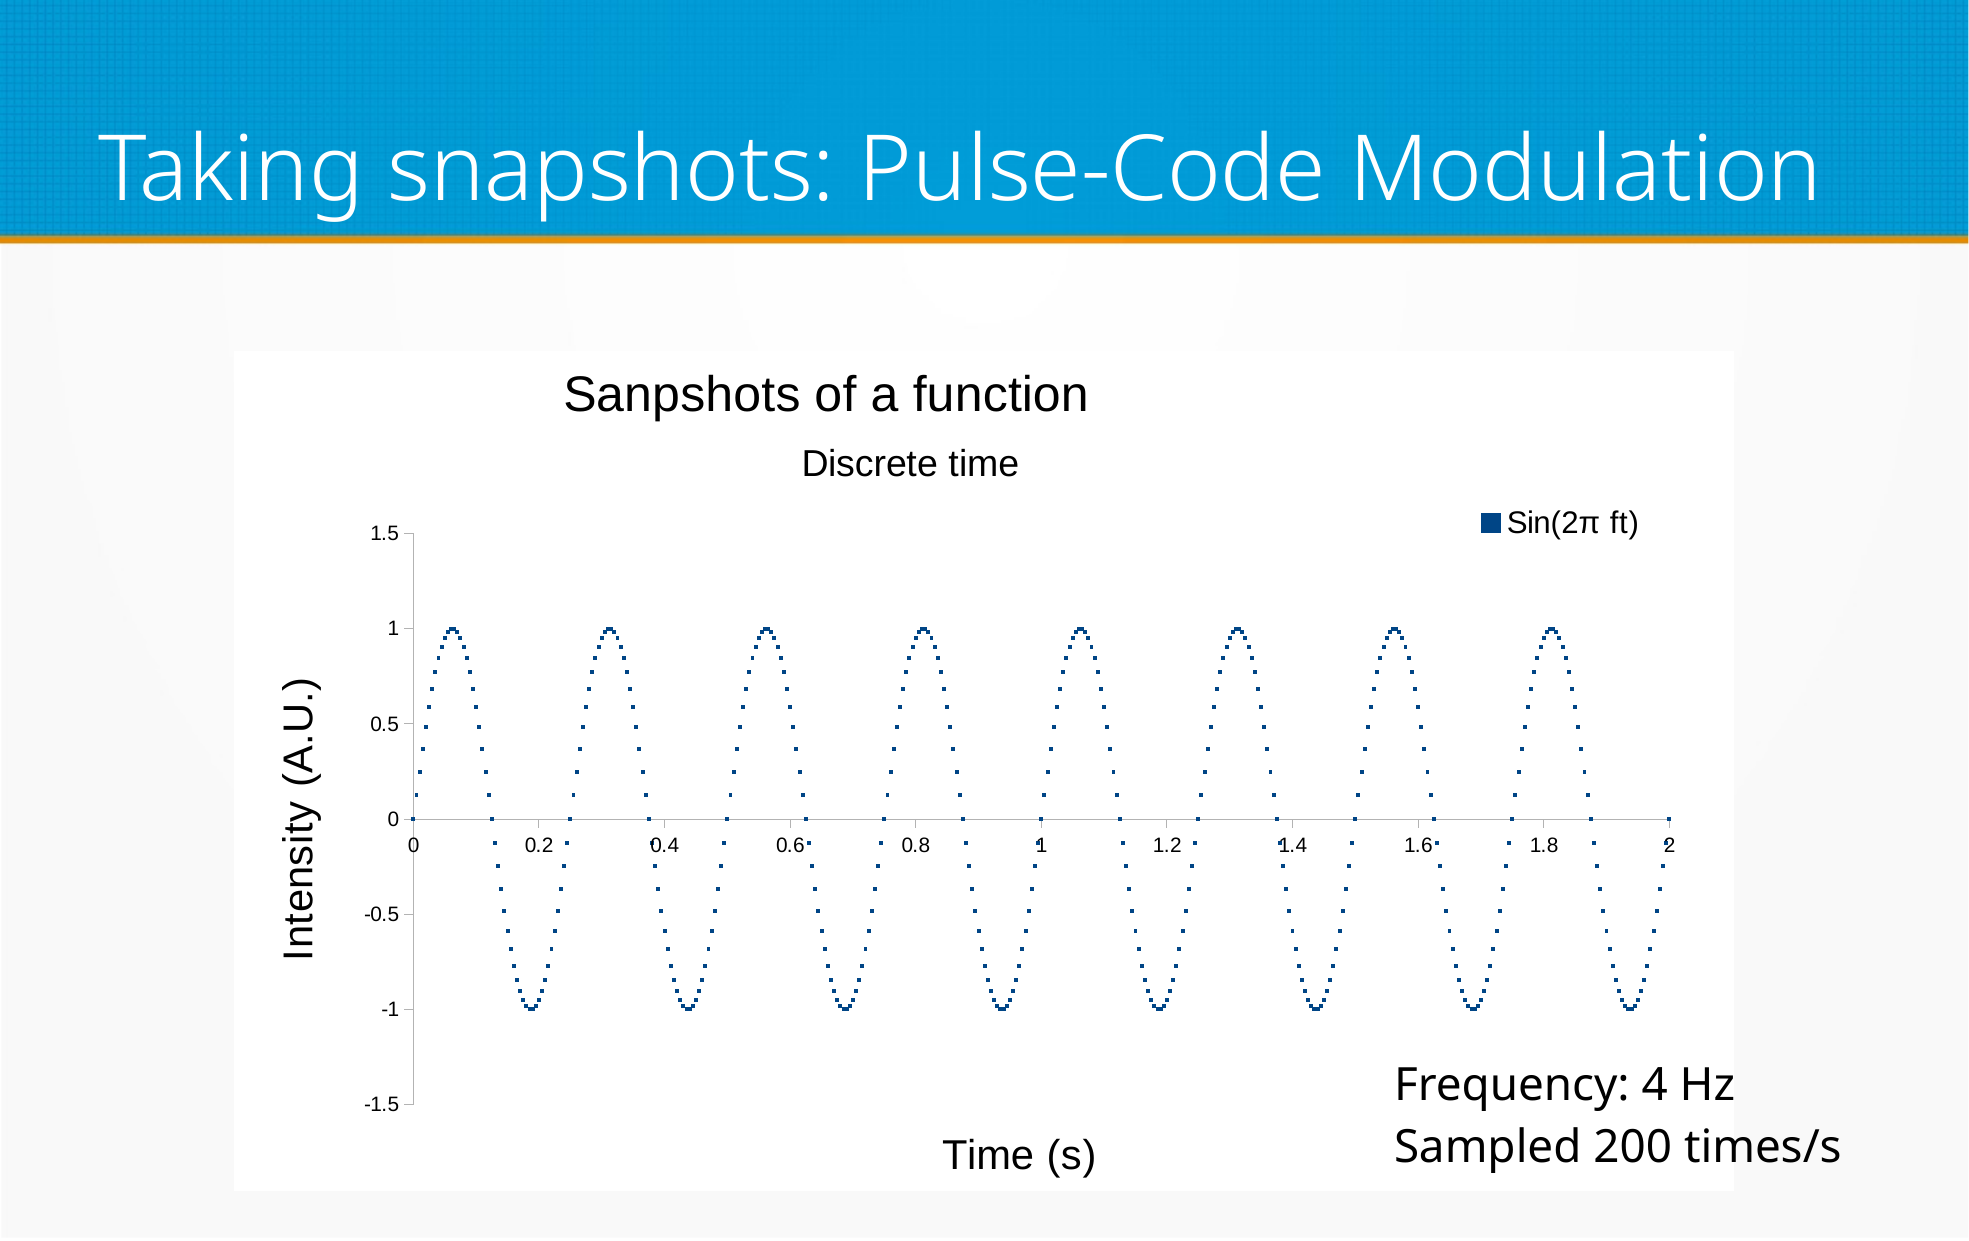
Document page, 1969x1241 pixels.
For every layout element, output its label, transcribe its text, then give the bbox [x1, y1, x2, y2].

title Taking snapshots: Pulse-Code Modulation [98, 19, 1870, 227]
picture [0, 233, 1969, 1241]
chart [234, 351, 1735, 1192]
text_box Frequency: 4 Hz Sampled 200 times/s [1388, 1050, 1801, 1177]
